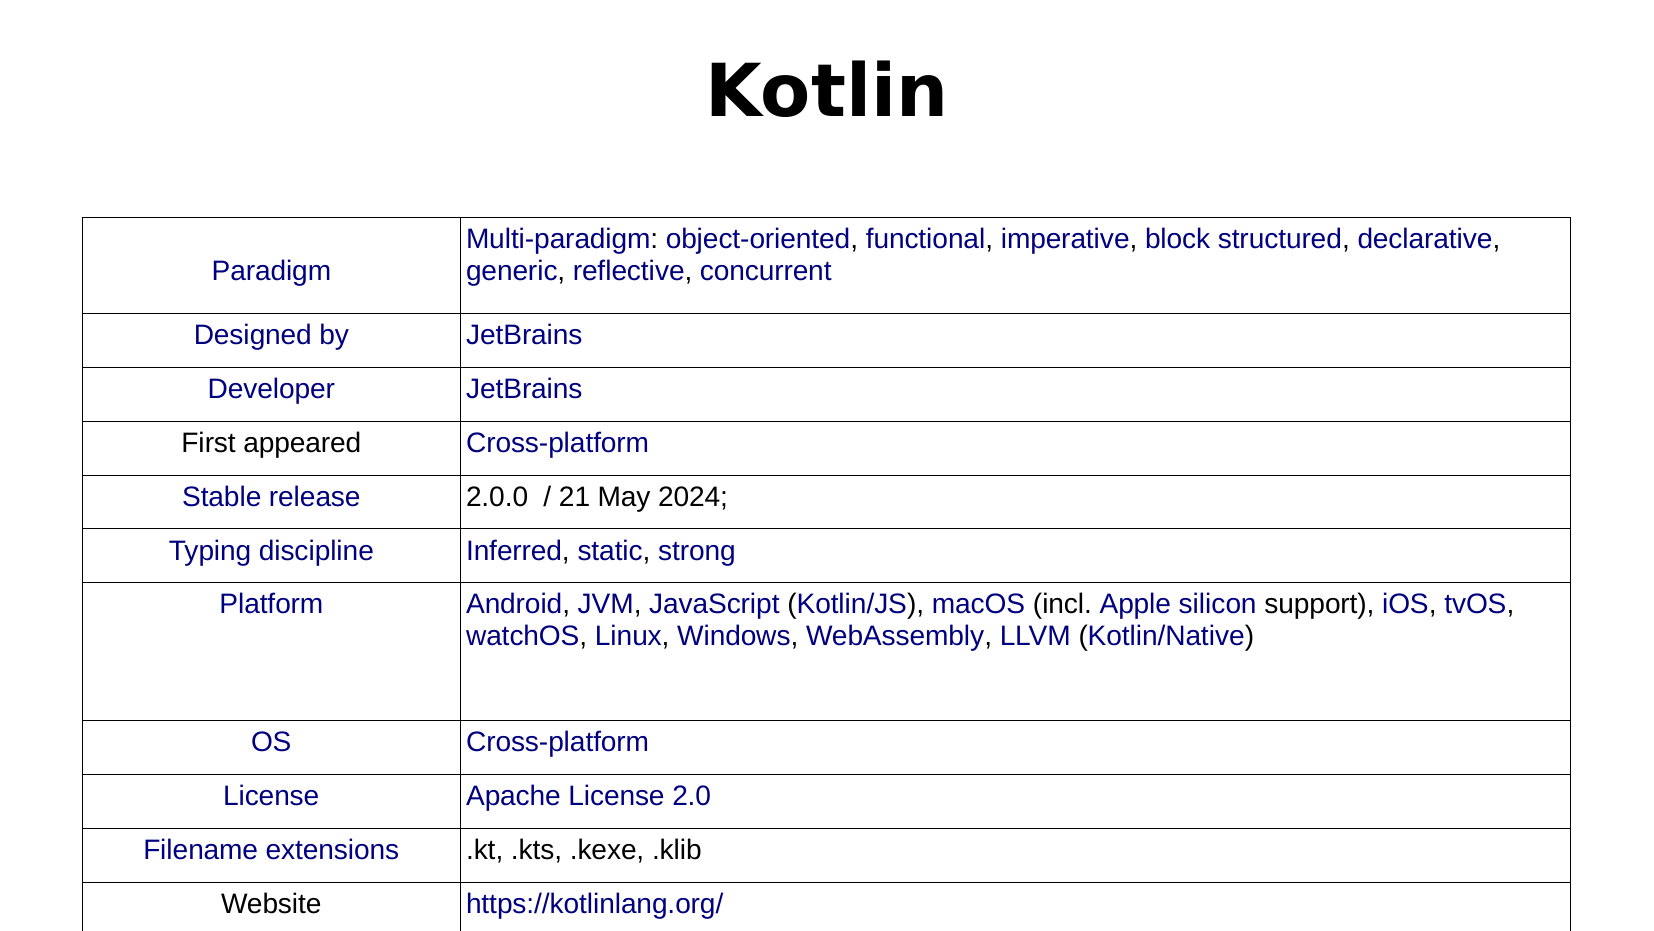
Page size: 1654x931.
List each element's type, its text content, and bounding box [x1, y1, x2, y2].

table_cell https://kotlinlang.org/ [461, 883, 1570, 931]
table_cell Typing discipline [83, 529, 460, 582]
table_cell Stable release [83, 476, 460, 528]
table_cell Apache License 2.0 [461, 775, 1570, 828]
table_cell Inferred, static, strong [461, 529, 1570, 582]
table_cell License [83, 775, 460, 828]
table_cell Developer [83, 368, 460, 421]
table_cell Android, JVM, JavaScript (Kotlin/JS), macOS (incl. Apple silicon support), iOS, tvOS, watchOS, Linux, Windows, WebAssembly, LLVM (Kotlin/Native) [461, 583, 1570, 720]
table_cell .kt, .kts, .kexe, .klib [461, 829, 1570, 882]
table_cell First appeared [83, 422, 460, 475]
table_cell Cross-platform [461, 422, 1570, 475]
table_cell Designed by [83, 314, 460, 367]
table_header Paradigm [83, 218, 460, 313]
table_cell 2.0.0 / 21 May 2024; [461, 476, 1570, 528]
title Kotlin [82, 37, 1571, 147]
table_header Multi-paradigm: object-oriented, functional, imperative, block structured, declarative, generic, reflective, concurrent [461, 218, 1570, 313]
table_cell OS [83, 721, 460, 774]
table_cell JetBrains [461, 368, 1570, 421]
table_cell Cross-platform [461, 721, 1570, 774]
table_cell JetBrains [461, 314, 1570, 367]
table_cell Filename extensions [83, 829, 460, 882]
table_cell Website [83, 883, 460, 931]
table_cell Platform [83, 583, 460, 720]
